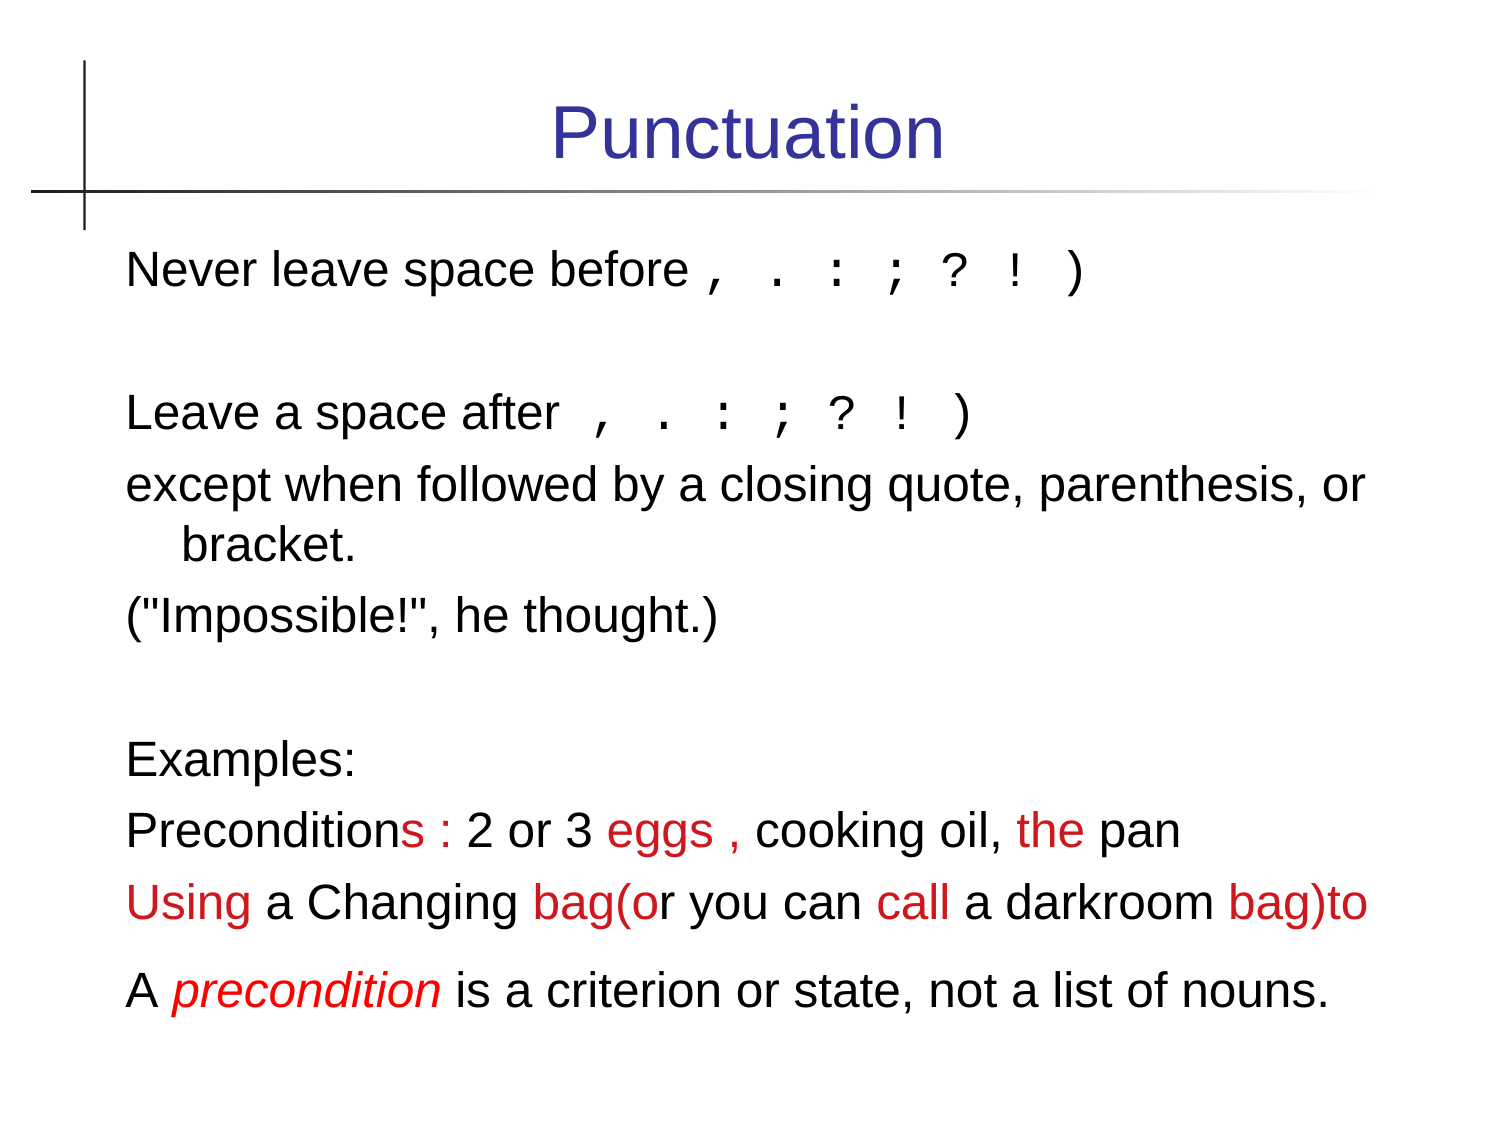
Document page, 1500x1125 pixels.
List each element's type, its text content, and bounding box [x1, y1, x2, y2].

title Punctuation [100, 42, 1397, 182]
list Never leave space before , . : ; ? ! ) Leave a space after , . : ; ? ! ) except when followed by a closing quote, parenthesis, or bracket. ("Impossible!", he thought.) Examples: Preconditions : 2 or 3 eggs , cooking oil, the pan Using a Changing bag(or you can call a darkroom bag)to A precondition is a criterion or state, not a list of nouns. [110, 229, 1408, 1051]
